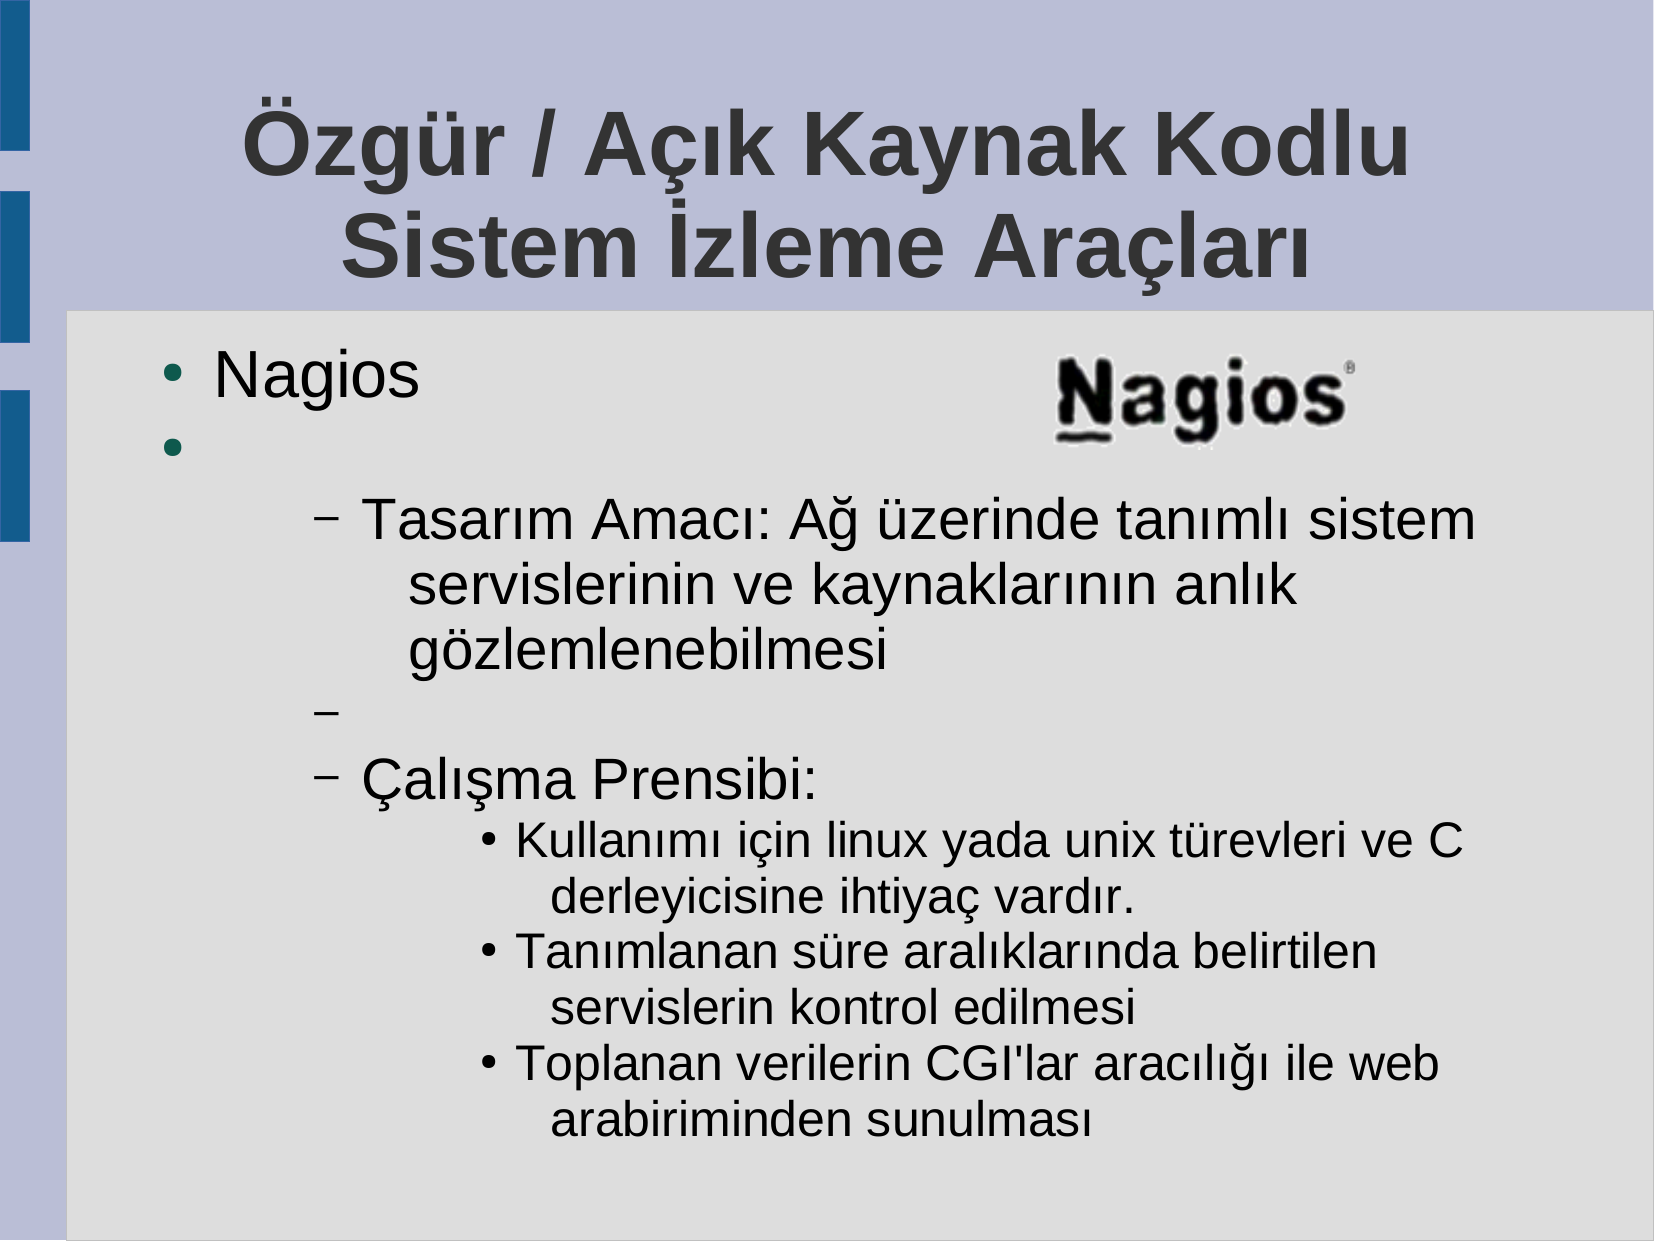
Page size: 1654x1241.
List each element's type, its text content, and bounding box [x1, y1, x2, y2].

list Nagios Tasarım Amacı: Ağ üzerinde tanımlı sistem servislerinin ve kaynaklarının anlık gözlemlenebilmesi Çalışma Prensibi: Kullanımı için linux yada unix türevleri ve C derleyicisine ihtiyaç vardır. Tanımlanan süre aralıklarında belirtilen servislerin kontrol edilmesi Toplanan verilerin CGI'lar aracılığı ile web arabiriminden sunulması [125, 337, 1538, 1168]
picture [1050, 350, 1360, 451]
title Özgür / Açık Kaynak Kodlu Sistem İzleme Araçları [121, 76, 1534, 313]
